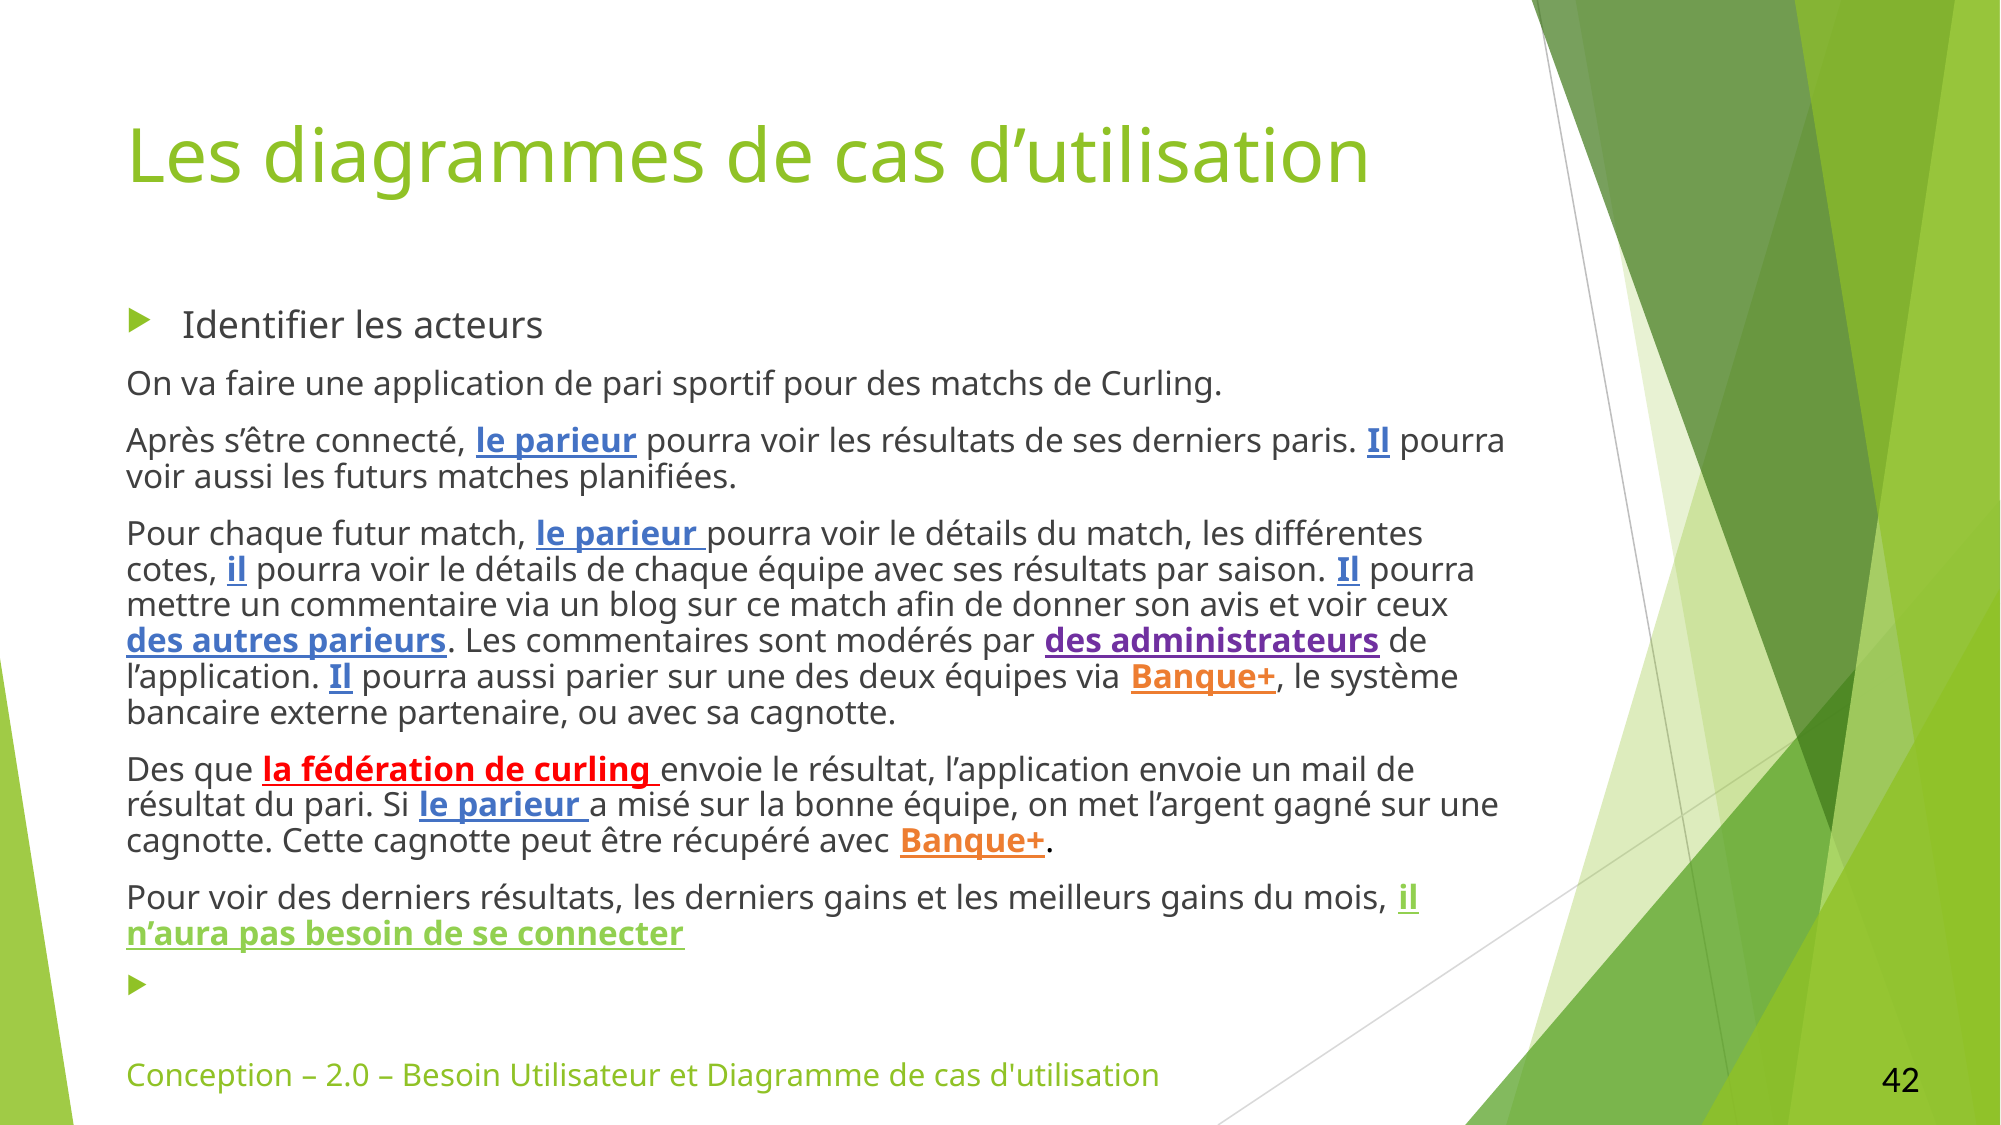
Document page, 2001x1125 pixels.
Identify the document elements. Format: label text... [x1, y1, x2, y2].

text_box Conception – 2.0 – Besoin Utilisateur et Diagramme de cas d'utilisation [111, 1047, 1210, 1109]
title Les diagrammes de cas d’utilisation [111, 99, 1522, 298]
list Identifier les acteurs On va faire une application de pari sportif pour des matchs de Curling. Après s’être connecté, le parieur pourra voir les résultats de ses derniers paris. Il pourra voir aussi les futurs matches planifiées. Pour chaque futur match, le parieur pourra voir le détails du match, les différentes cotes, il pourra voir le détails de chaque équipe avec ses résultats par saison. Il pourra mettre un commentaire via un blog sur ce match afin de donner son avis et voir ceux des autres parieurs. Les commentaires sont modérés par des administrateurs de l’application. Il pourra aussi parier sur une des deux équipes via Banque+, le système bancaire externe partenaire, ou avec sa cagnotte. Des que la fédération de curling envoie le résultat, l’application envoie un mail de résultat du pari. Si le parieur a misé sur la bonne équipe, on met l’argent gagné sur une cagnotte. Cette cagnotte peut être récupéré avec Banque+. Pour voir des derniers résultats, les derniers gains et les meilleurs gains du mois, il n’aura pas besoin de se connecter [111, 298, 1522, 992]
text_box [1866, 1047, 1979, 1108]
